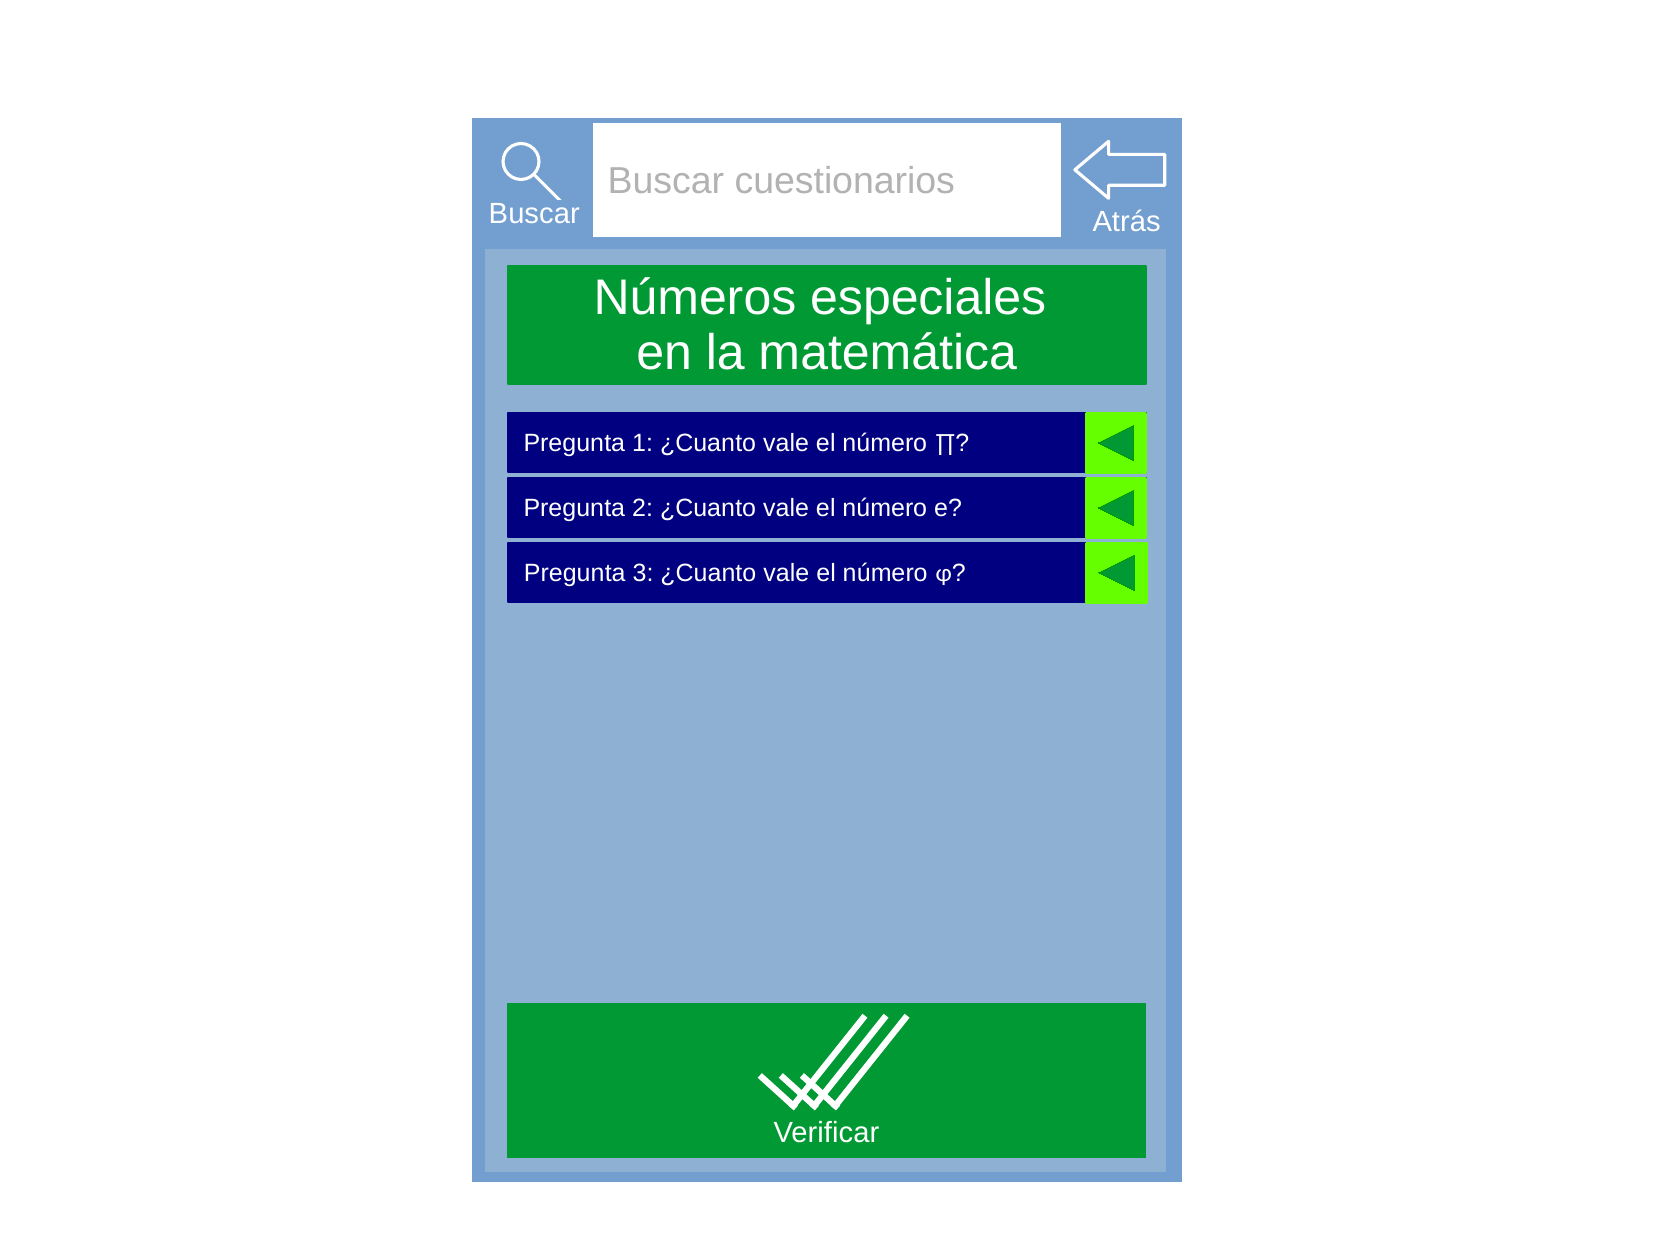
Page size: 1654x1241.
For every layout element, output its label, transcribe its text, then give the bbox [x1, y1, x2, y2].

text_box Buscar [485, 201, 584, 225]
text_box Pregunta 2: ¿Cuanto vale el número e? [507, 478, 1086, 538]
text_box Verificar [726, 1107, 927, 1157]
text_box Atrás [1074, 209, 1179, 233]
text_box Pregunta 3: ¿Cuanto vale el número φ? [508, 543, 1086, 603]
text_box Números especiales en la matemática [507, 265, 1146, 384]
text_box Buscar cuestionarios [590, 121, 1063, 240]
text_box [472, 118, 1182, 1182]
text_box Pregunta 1: ¿Cuanto vale el número ∏? [507, 413, 1086, 473]
